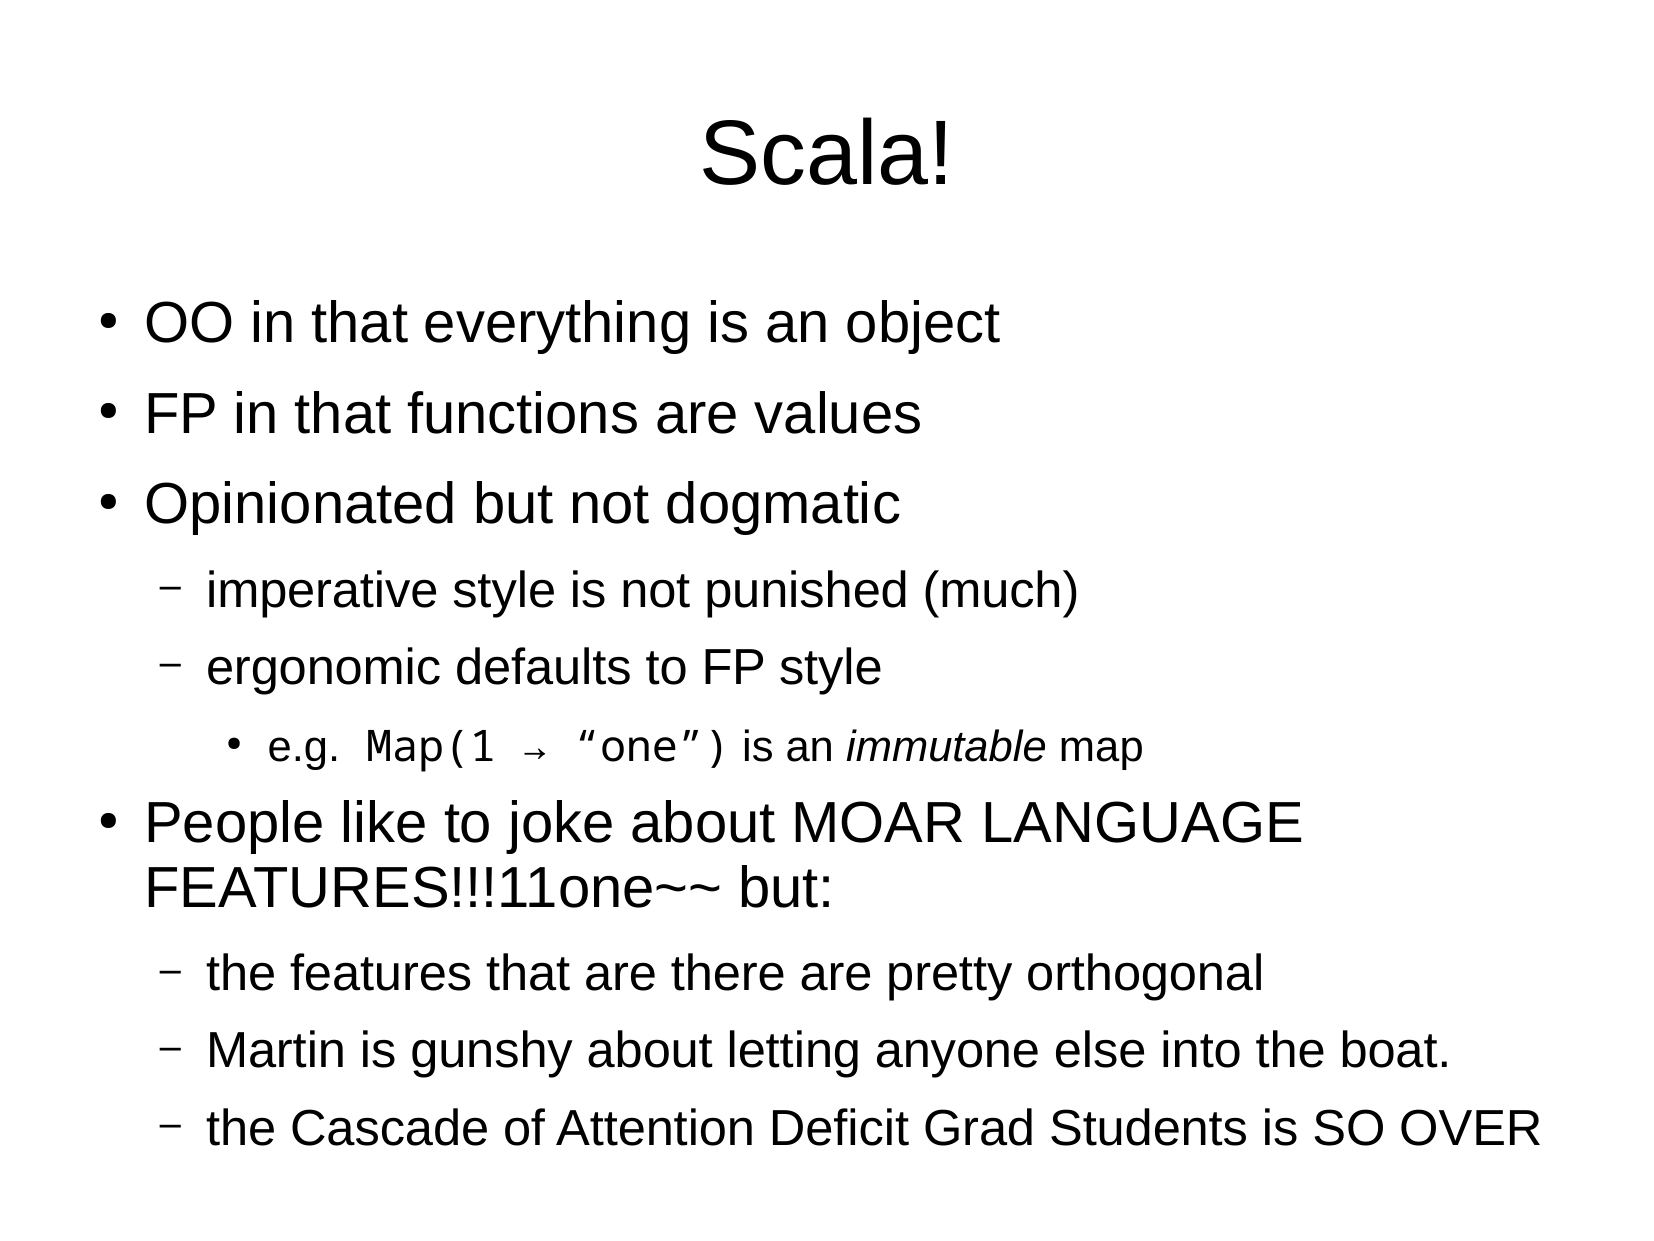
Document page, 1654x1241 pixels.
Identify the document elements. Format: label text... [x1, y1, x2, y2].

list OO in that everything is an object FP in that functions are values Opinionated but not dogmatic imperative style is not punished (much) ergonomic defaults to FP style e.g. Map(1 → “one”) is an immutable map People like to joke about MOAR LANGUAGE FEATURES!!!11one~~ but: the features that are there are pretty orthogonal Martin is gunshy about letting anyone else into the boat. the Cascade of Attention Deficit Grad Students is SO OVER [82, 290, 1571, 1201]
title Scala! [82, 49, 1571, 257]
